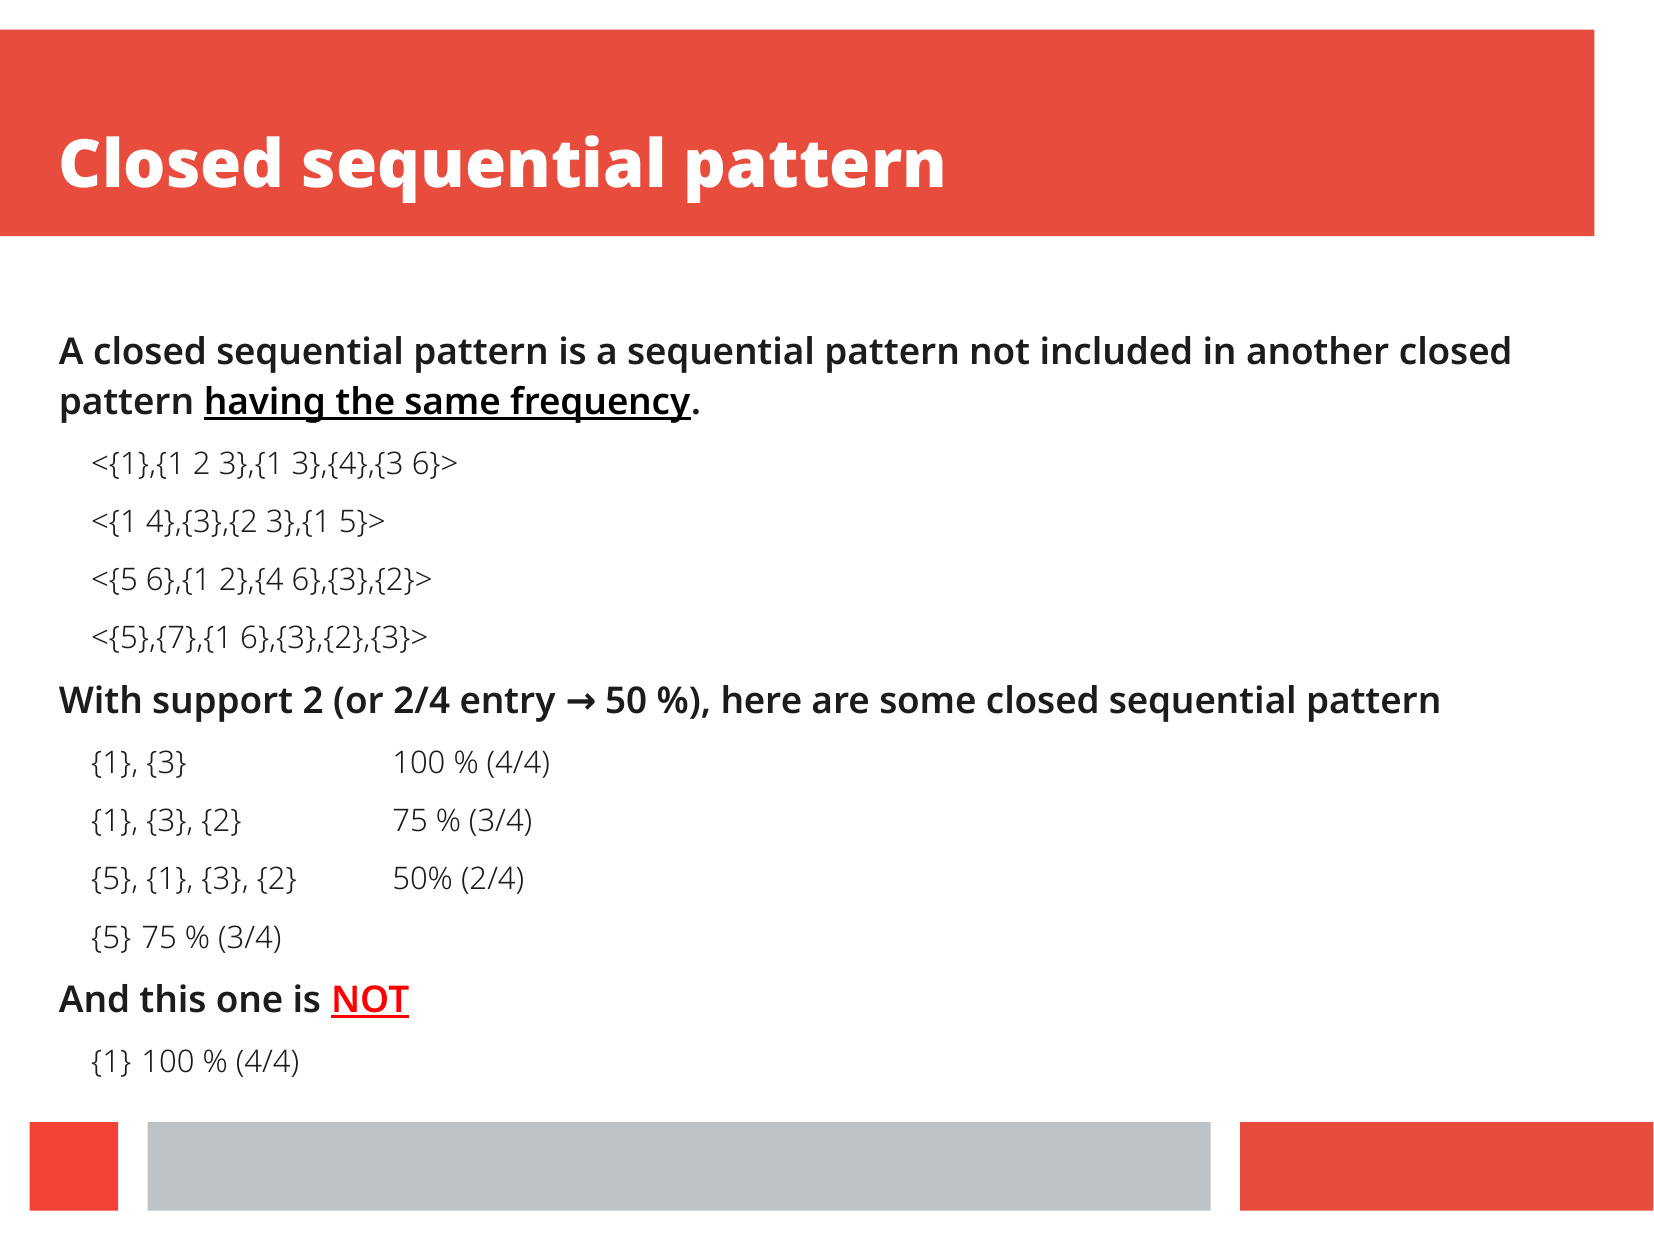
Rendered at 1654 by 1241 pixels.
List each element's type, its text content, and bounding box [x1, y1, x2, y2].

title Closed sequential pattern [59, 59, 1595, 207]
list A closed sequential pattern is a sequential pattern not included in another closed pattern having the same frequency. <{1},{1 2 3},{1 3},{4},{3 6}> <{1 4},{3},{2 3},{1 5}> <{5 6},{1 2},{4 6},{3},{2}> <{5},{7},{1 6},{3},{2},{3}> With support 2 (or 2/4 entry → 50 %), here are some closed sequential pattern {1}, {3} 100 % (4/4) {1}, {3}, {2} 75 % (3/4) {5}, {1}, {3}, {2} 50% (2/4) {5} 75 % (3/4) And this one is NOT {1} 100 % (4/4) [59, 324, 1565, 1093]
